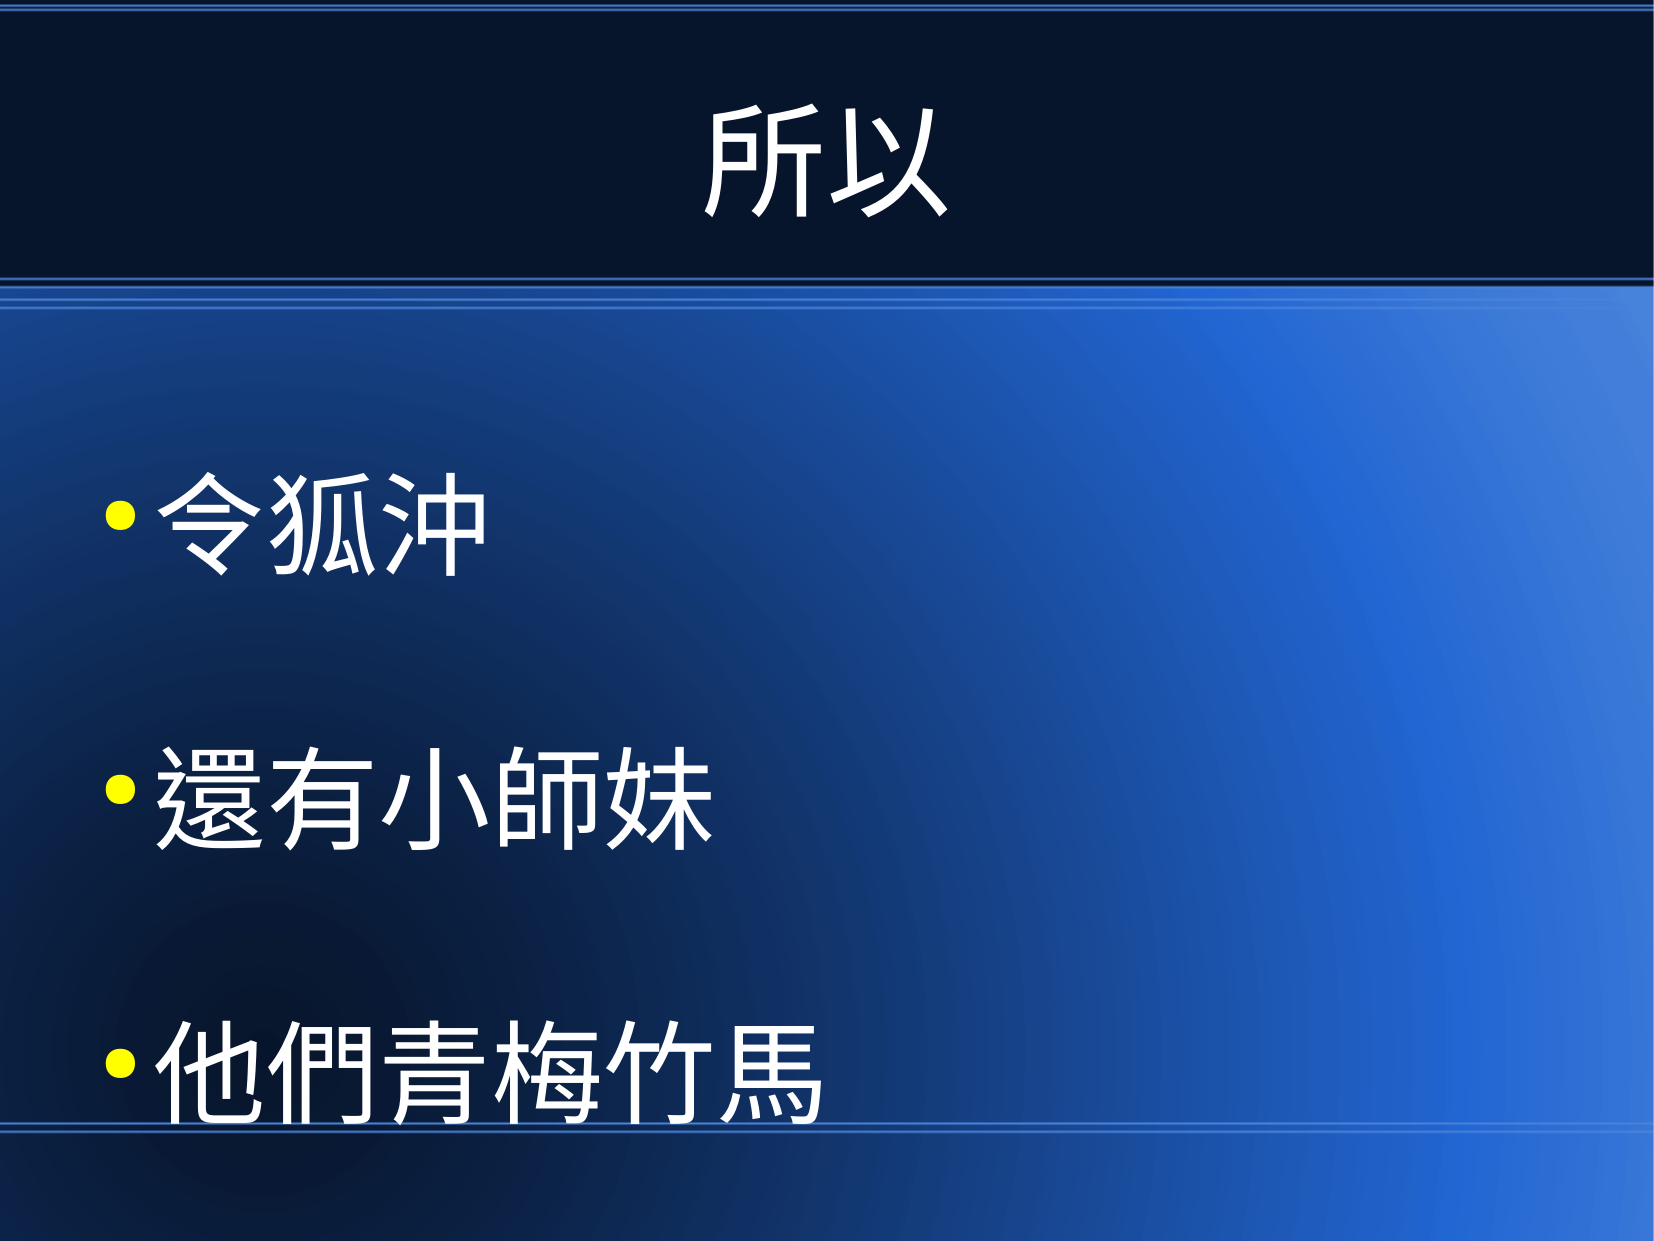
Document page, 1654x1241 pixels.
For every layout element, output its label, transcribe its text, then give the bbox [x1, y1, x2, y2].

picture [0, 0, 1654, 1241]
list 令狐沖 還有小師妹 他們青梅竹馬 [82, 355, 1571, 1241]
title 所以 [82, 49, 1571, 257]
